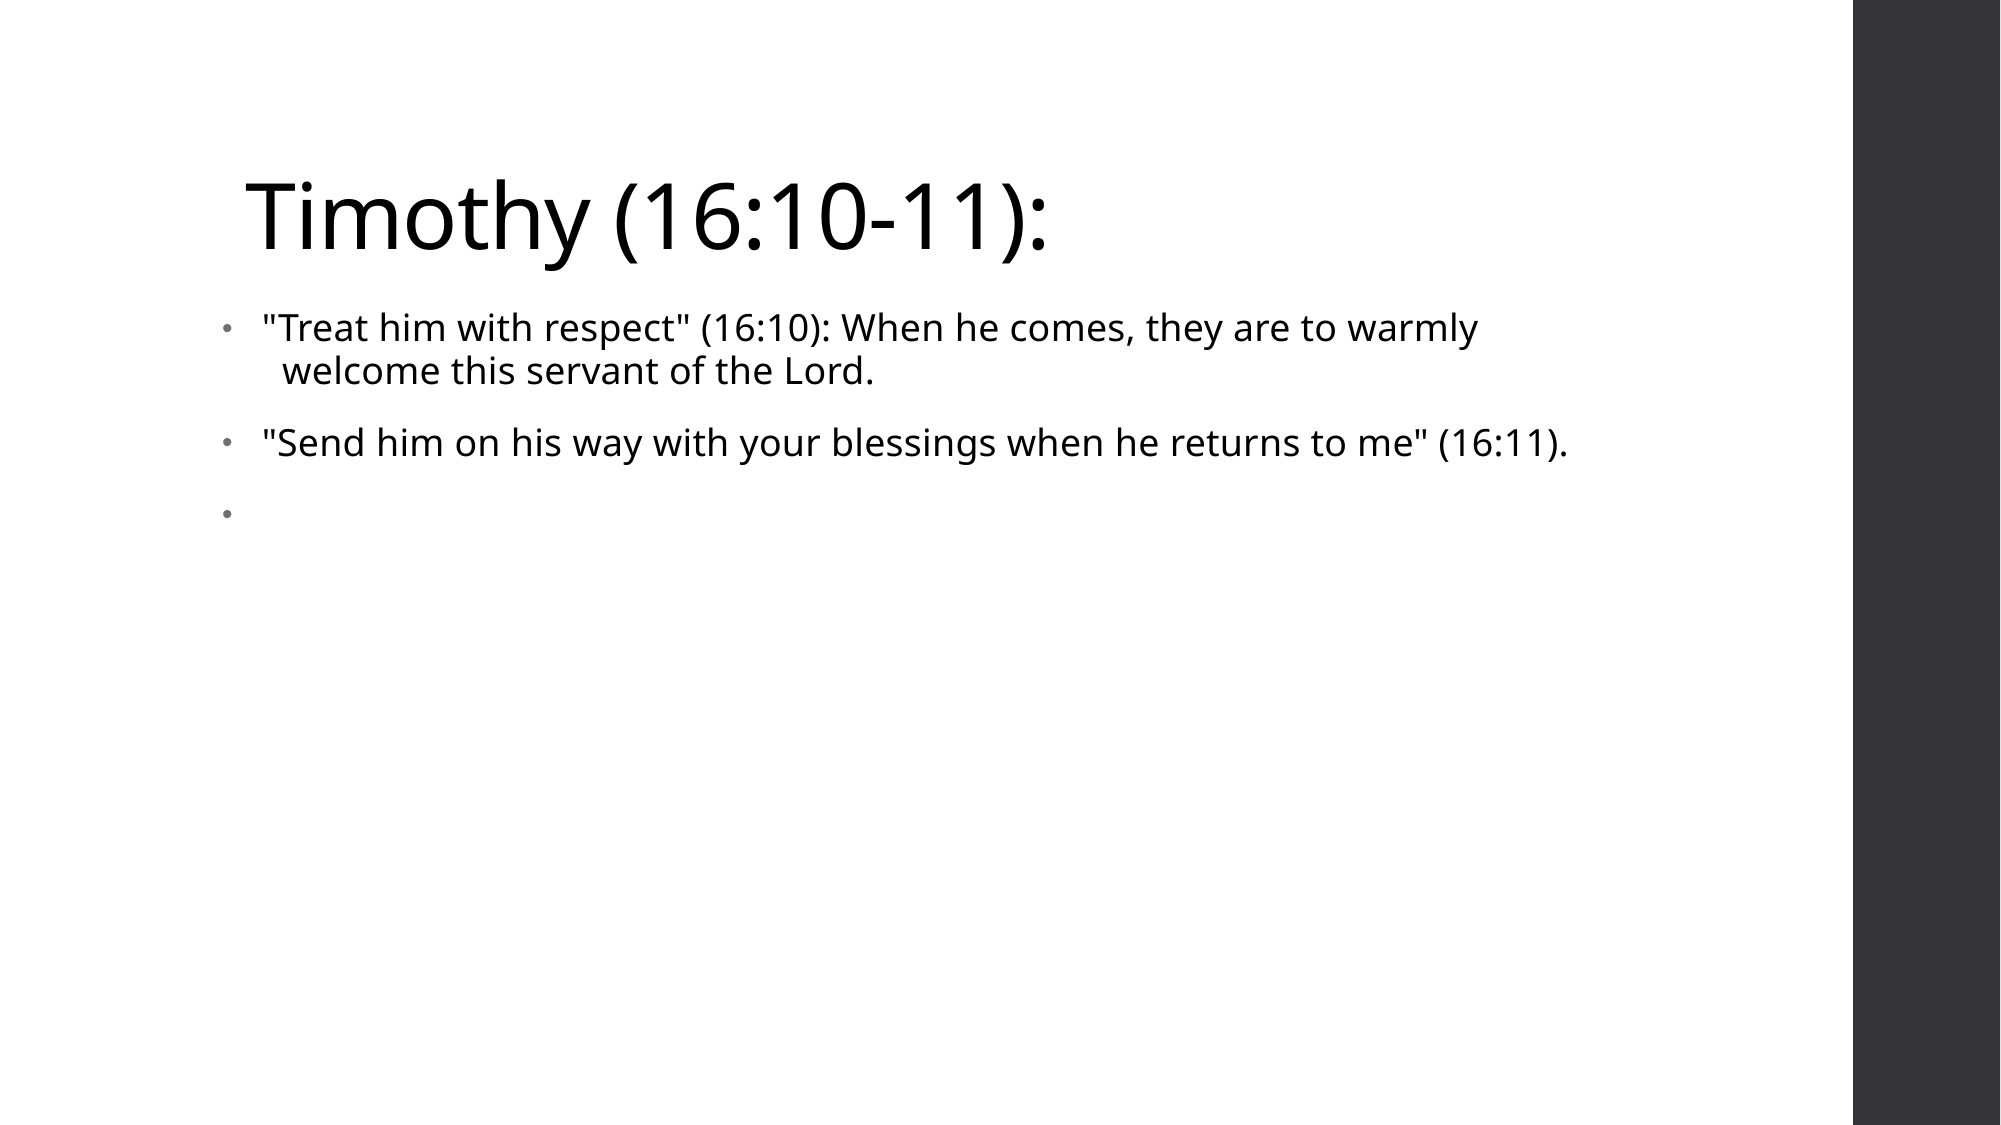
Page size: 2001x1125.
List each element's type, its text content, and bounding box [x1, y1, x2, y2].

title Timothy (16:10-11): [206, 60, 1797, 278]
list "Treat him with respect" (16:10): When he comes, they are to warmly welcome this servant of the Lord. "Send him on his way with your blessings when he returns to me" (16:11). [206, 299, 1617, 1014]
